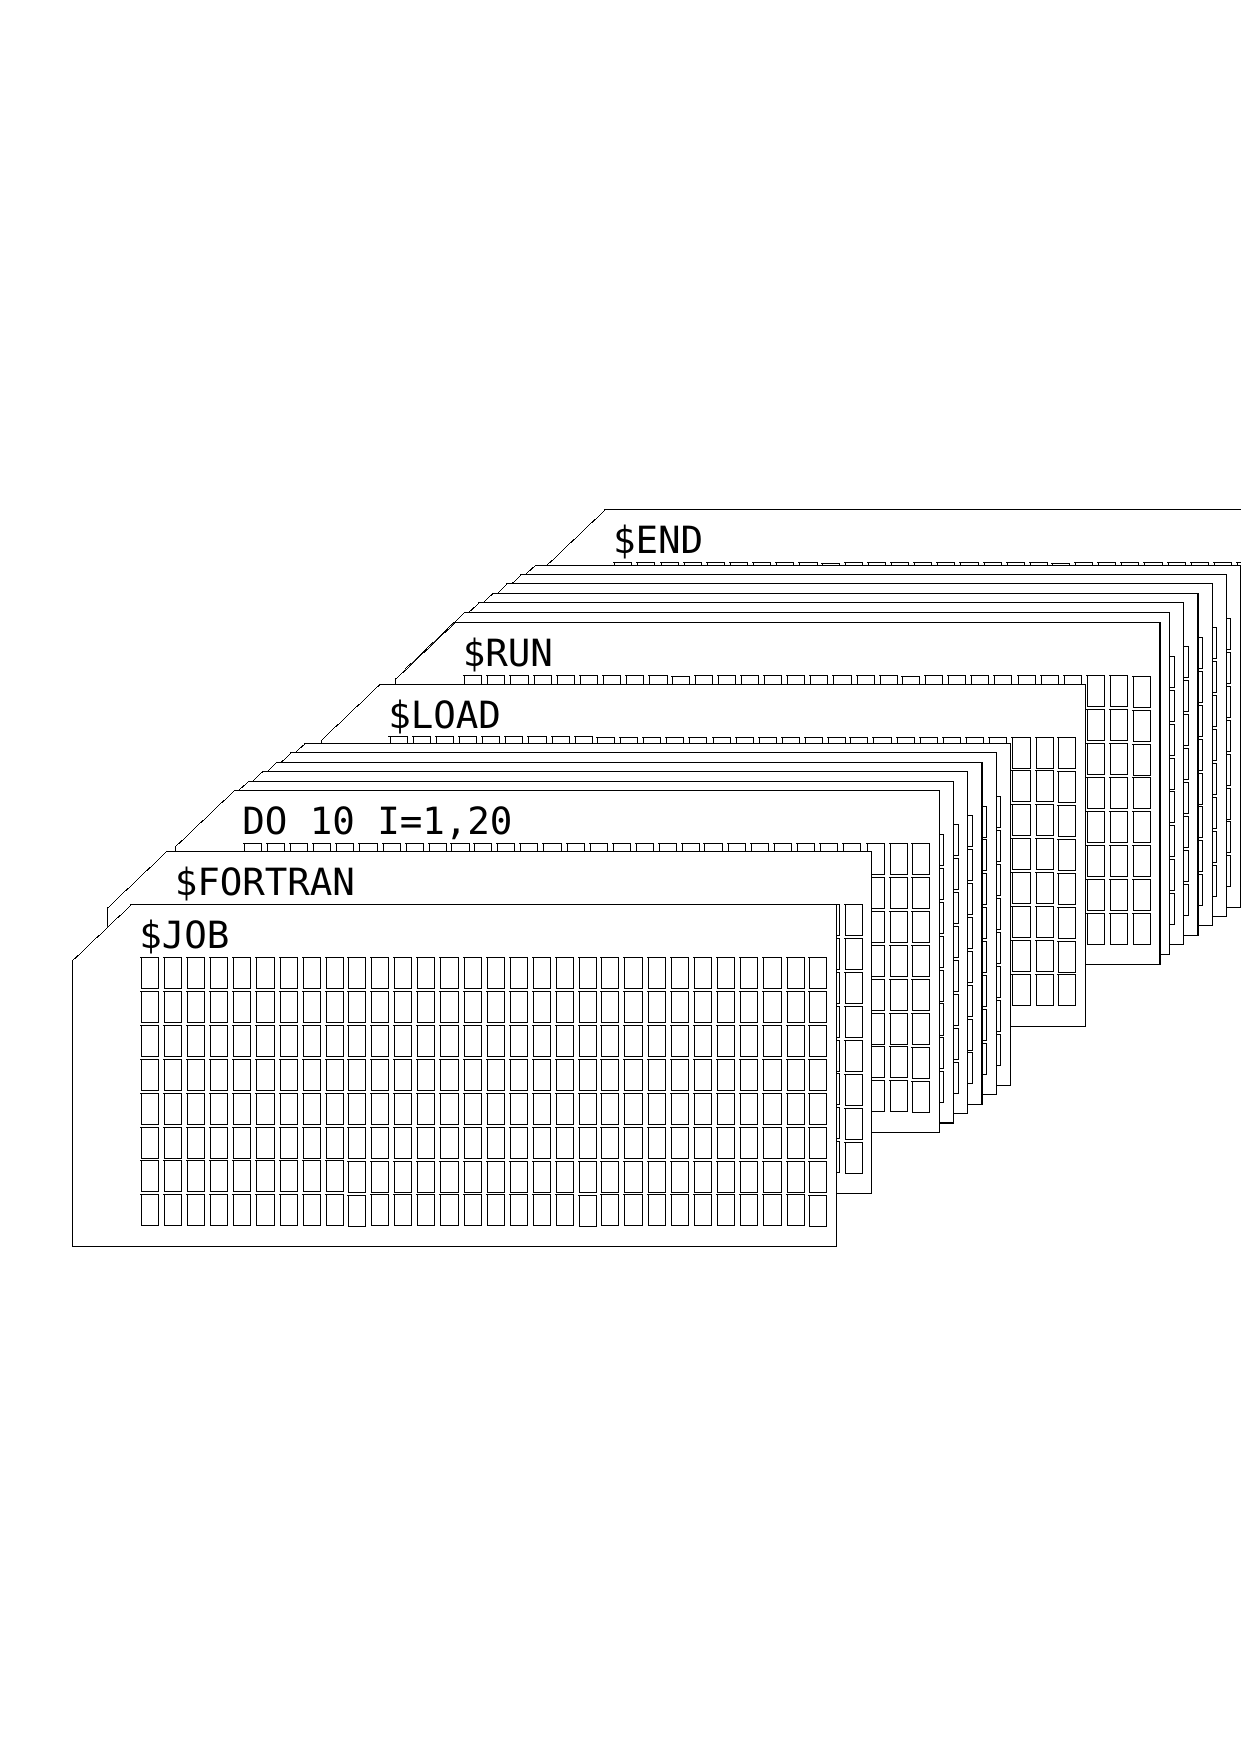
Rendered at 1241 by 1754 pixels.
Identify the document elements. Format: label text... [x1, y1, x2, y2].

text_box ... [256, 773, 488, 781]
text_box DO 10 I=1,20 [227, 792, 573, 851]
text_box [72, 857, 836, 1246]
text_box [479, 603, 1183, 944]
text_box [380, 685, 1085, 1026]
text_box [175, 797, 227, 851]
text_box $RUN [448, 624, 680, 684]
text_box ... [270, 764, 502, 771]
text_box [396, 627, 448, 684]
text_box ... [472, 604, 704, 612]
text_box [455, 623, 1160, 964]
text_box ... [241, 783, 474, 790]
text_box [546, 516, 598, 565]
text_box [533, 565, 1240, 907]
text_box [507, 584, 1212, 925]
text_box ... [514, 576, 747, 583]
text_box [521, 575, 1226, 916]
text_box [164, 851, 871, 1193]
text_box ... [500, 585, 732, 593]
text_box ... [528, 567, 761, 574]
text_box [462, 612, 1169, 954]
text_box DO 10 I=1,20 [457, 614, 804, 622]
text_box [493, 594, 1198, 935]
text_box [263, 772, 967, 1113]
text_box [305, 744, 1010, 1085]
text_box $LOAD [373, 686, 606, 743]
text_box $FORTRAN [160, 853, 392, 904]
text_box ... [486, 595, 718, 602]
text_box $JOB [124, 906, 357, 965]
text_box $END [598, 511, 830, 565]
text_box [605, 510, 1241, 565]
text_box [246, 781, 953, 1123]
text_box [291, 753, 996, 1094]
text_box [274, 762, 982, 1104]
text_box [232, 790, 939, 1132]
text_box ... [284, 754, 516, 762]
text_box [321, 690, 373, 743]
text_box ... [298, 745, 531, 752]
